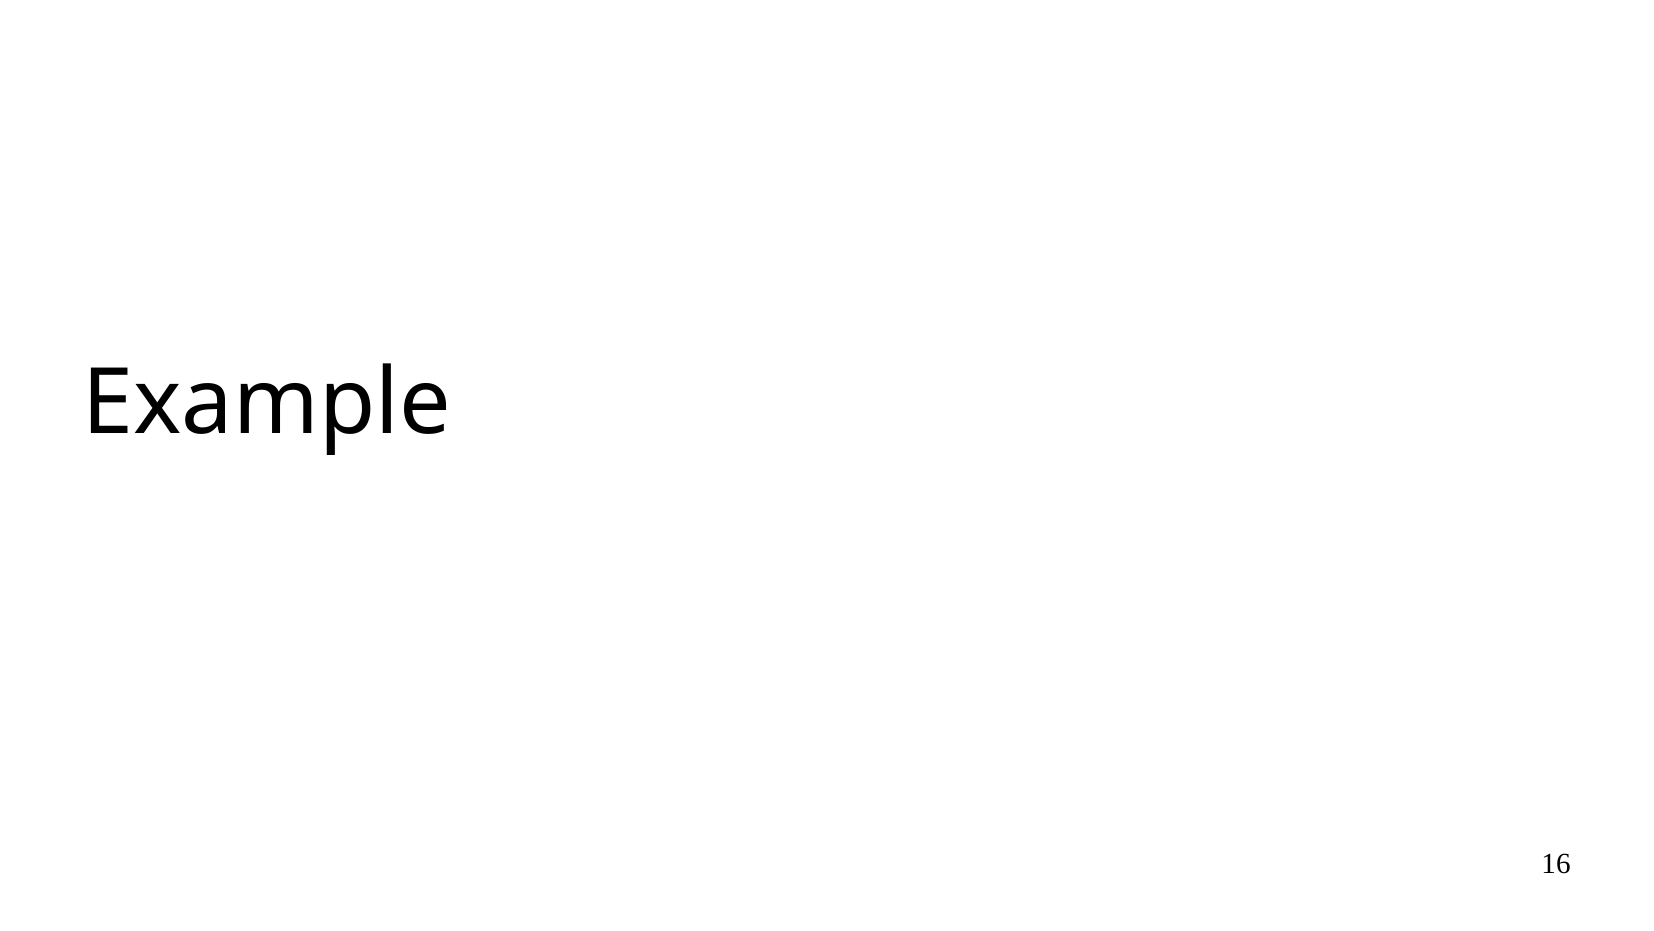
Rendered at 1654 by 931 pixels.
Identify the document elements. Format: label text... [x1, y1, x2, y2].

title Example [82, 320, 1571, 476]
